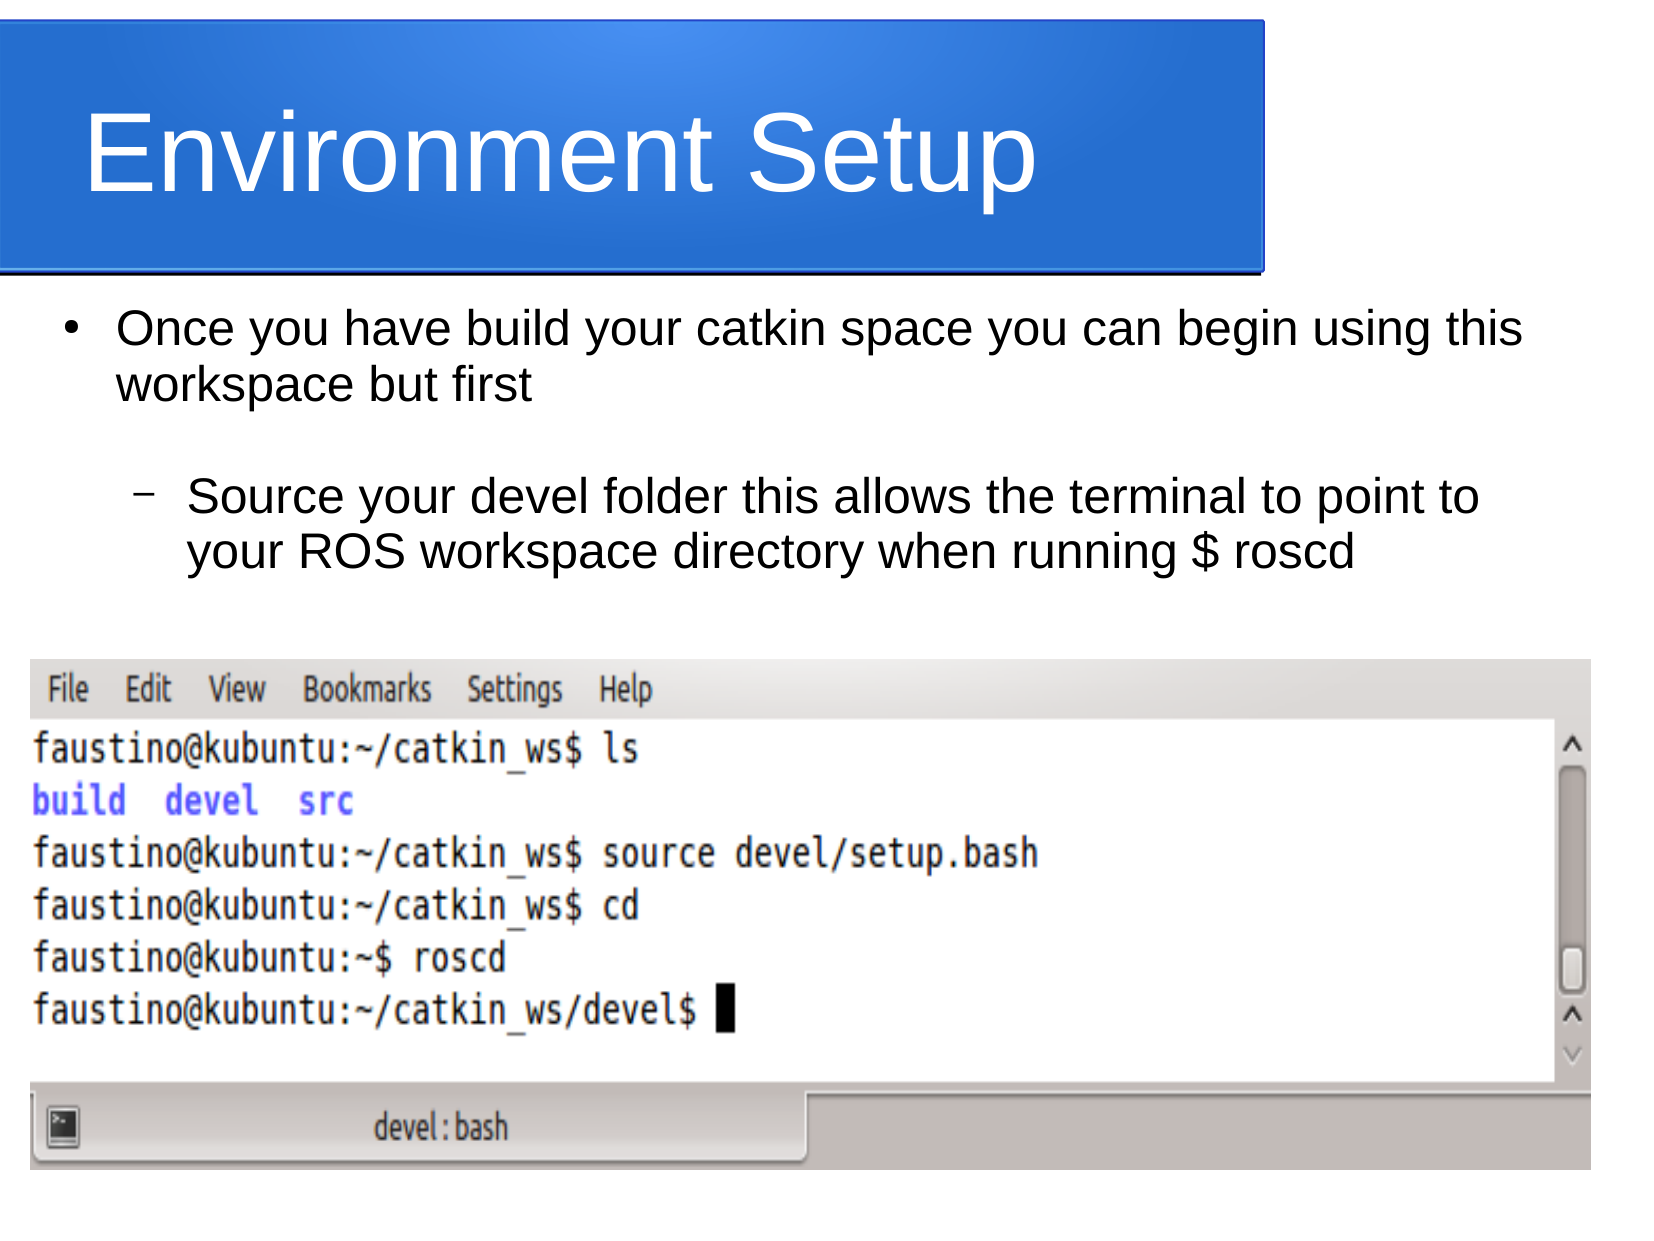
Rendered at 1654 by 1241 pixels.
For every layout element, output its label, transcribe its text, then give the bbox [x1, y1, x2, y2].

picture [30, 659, 1591, 1171]
list Once you have build your catkin space you can begin using this workspace but first Source your devel folder this allows the terminal to point to your ROS workspace directory when running $ roscd [45, 300, 1534, 610]
title Environment Setup [82, 49, 1250, 257]
